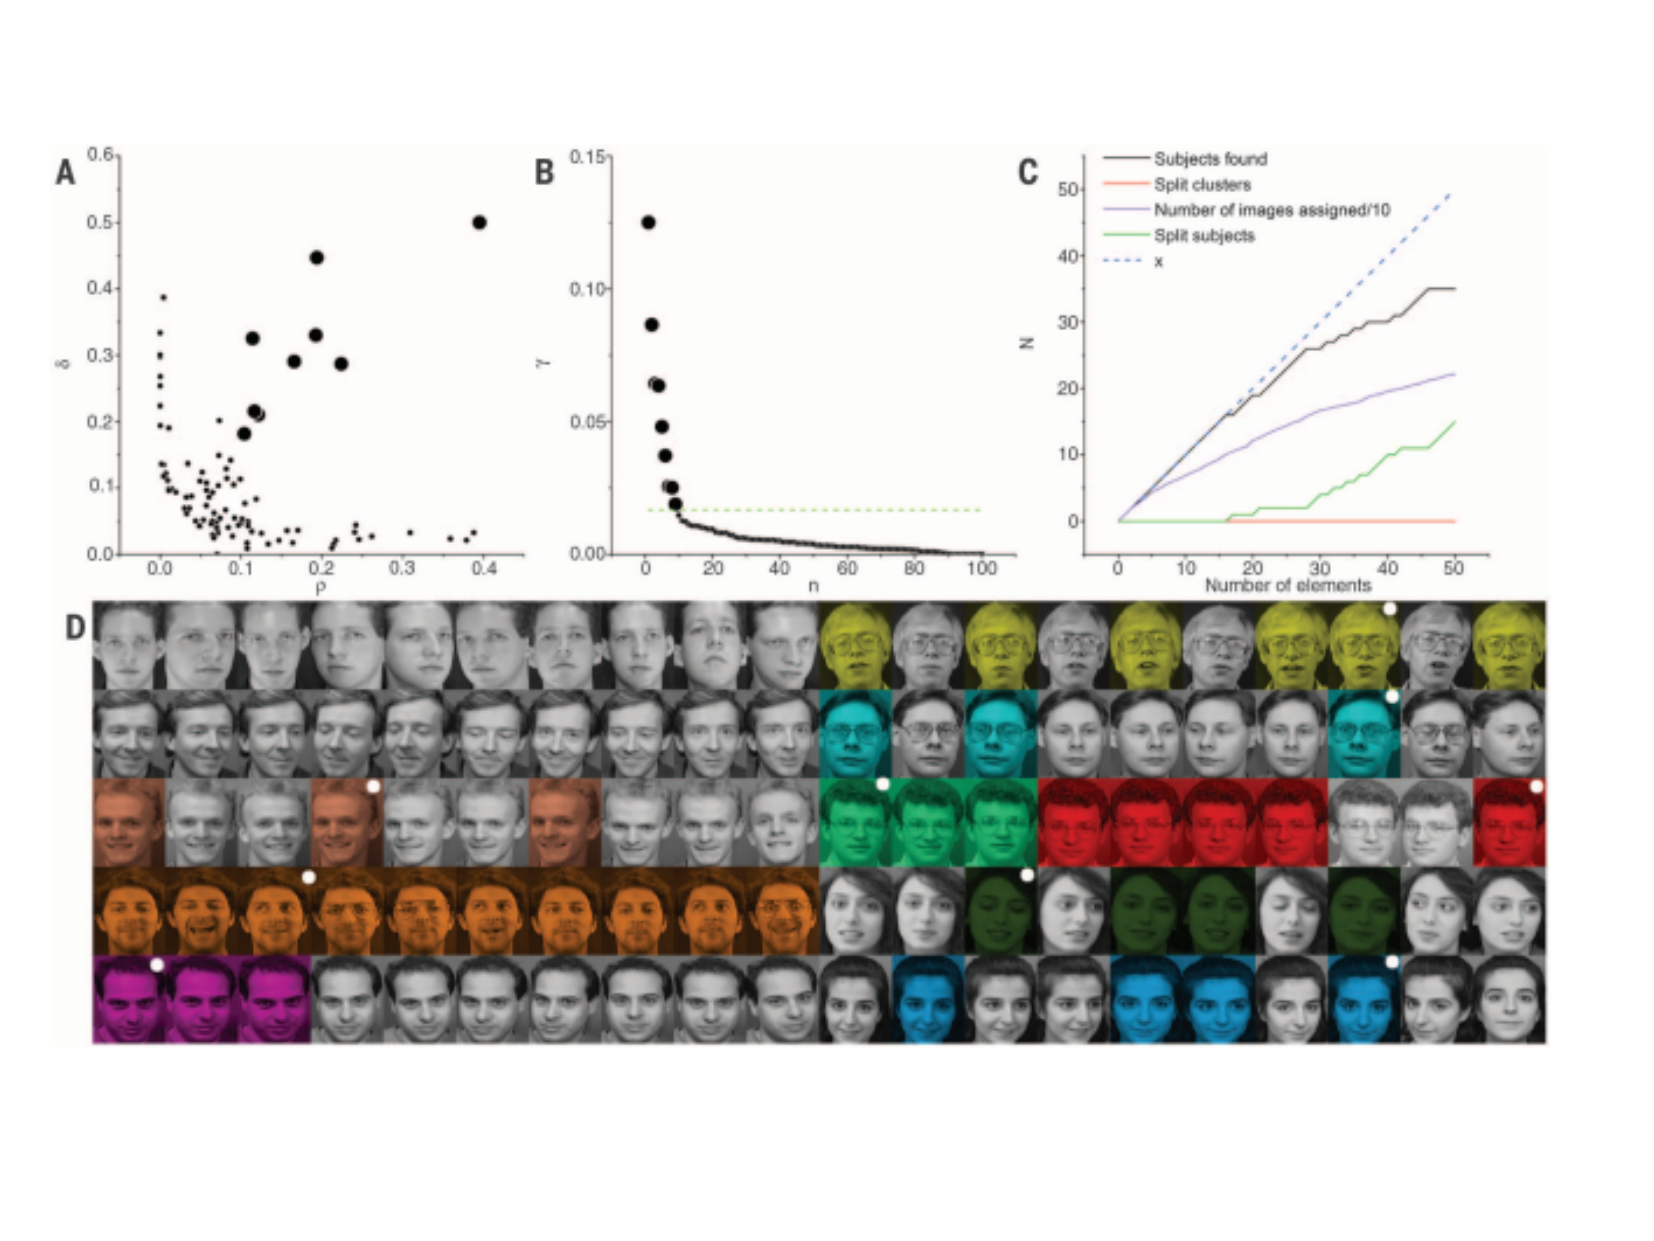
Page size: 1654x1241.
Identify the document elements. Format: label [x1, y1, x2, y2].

picture [11, 129, 1623, 1057]
